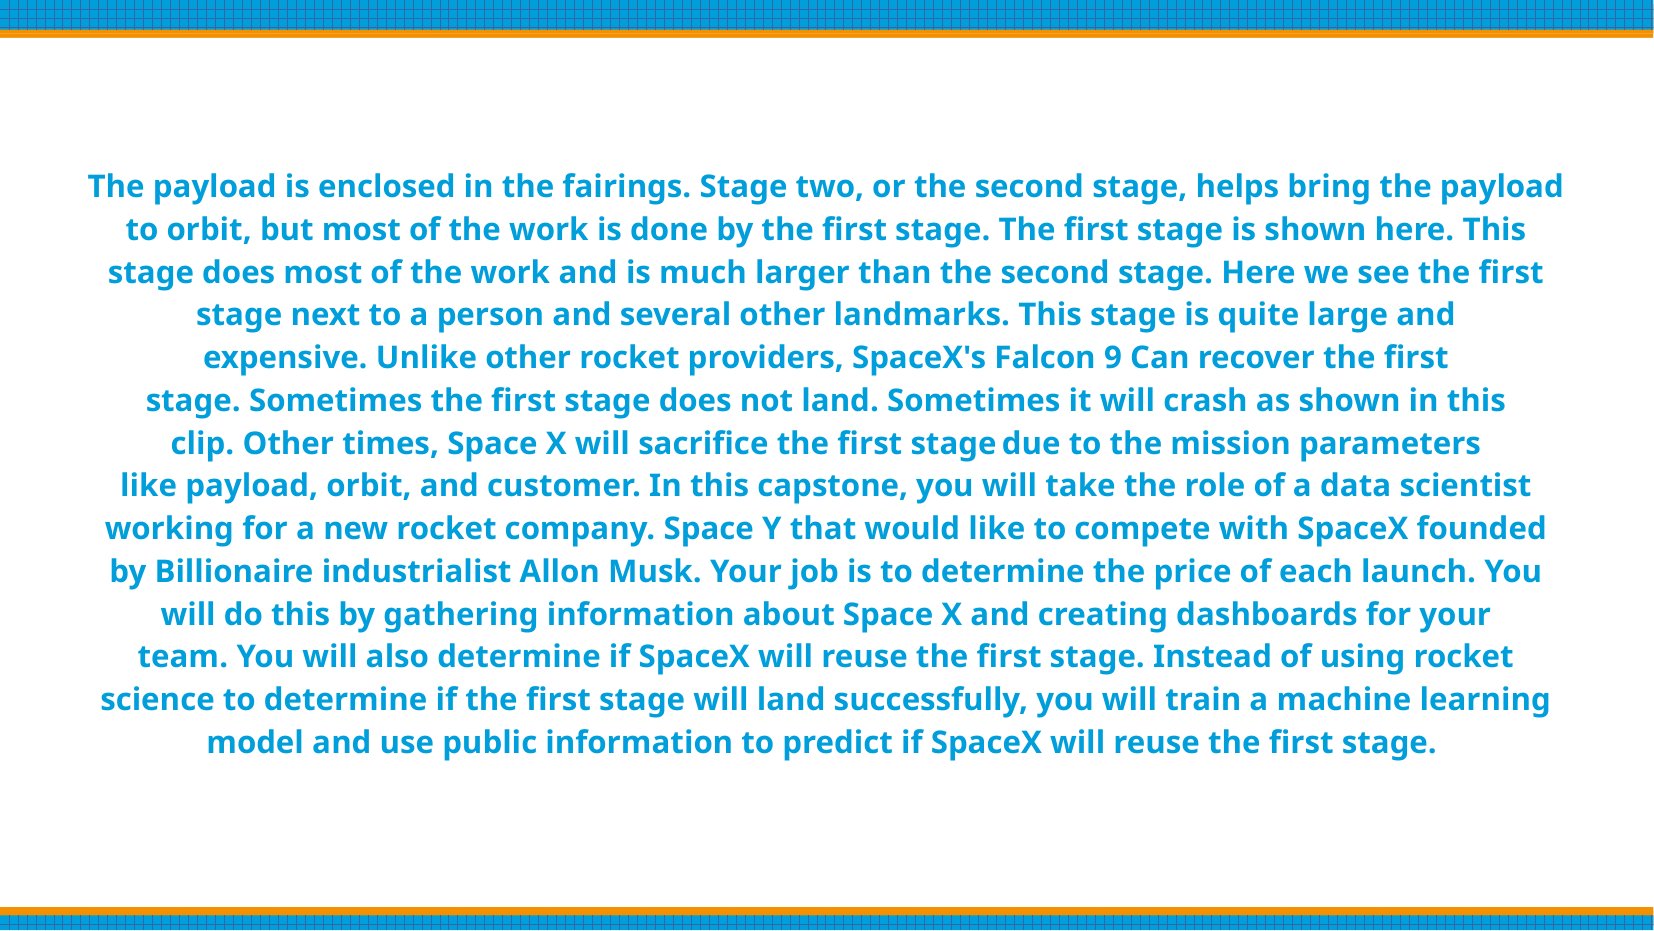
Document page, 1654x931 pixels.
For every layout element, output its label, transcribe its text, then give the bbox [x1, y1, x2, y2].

subtitle The payload is enclosed in the fairings. Stage two, or the second stage, helps bring the payload to orbit, but most of the work is done by the first stage. The first stage is shown here. This stage does most of the work and is much larger than the second stage. Here we see the first stage next to a person and several other landmarks. This stage is quite large and expensive. Unlike other rocket providers, SpaceX's Falcon 9 Can recover the first stage. Sometimes the first stage does not land. Sometimes it will crash as shown in this clip. Other times, Space X will sacrifice the first stage due to the mission parameters like payload, orbit, and customer. In this capstone, you will take the role of a data scientist working for a new rocket company. Space Y that would like to compete with SpaceX founded by Billionaire industrialist Allon Musk. Your job is to determine the price of each launch. You will do this by gathering information about Space X and creating dashboards for your team. You will also determine if SpaceX will reuse the first stage. Instead of using rocket science to determine if the first stage will land successfully, you will train a machine learning model and use public information to predict if SpaceX will reuse the first stage. [82, 103, 1571, 824]
